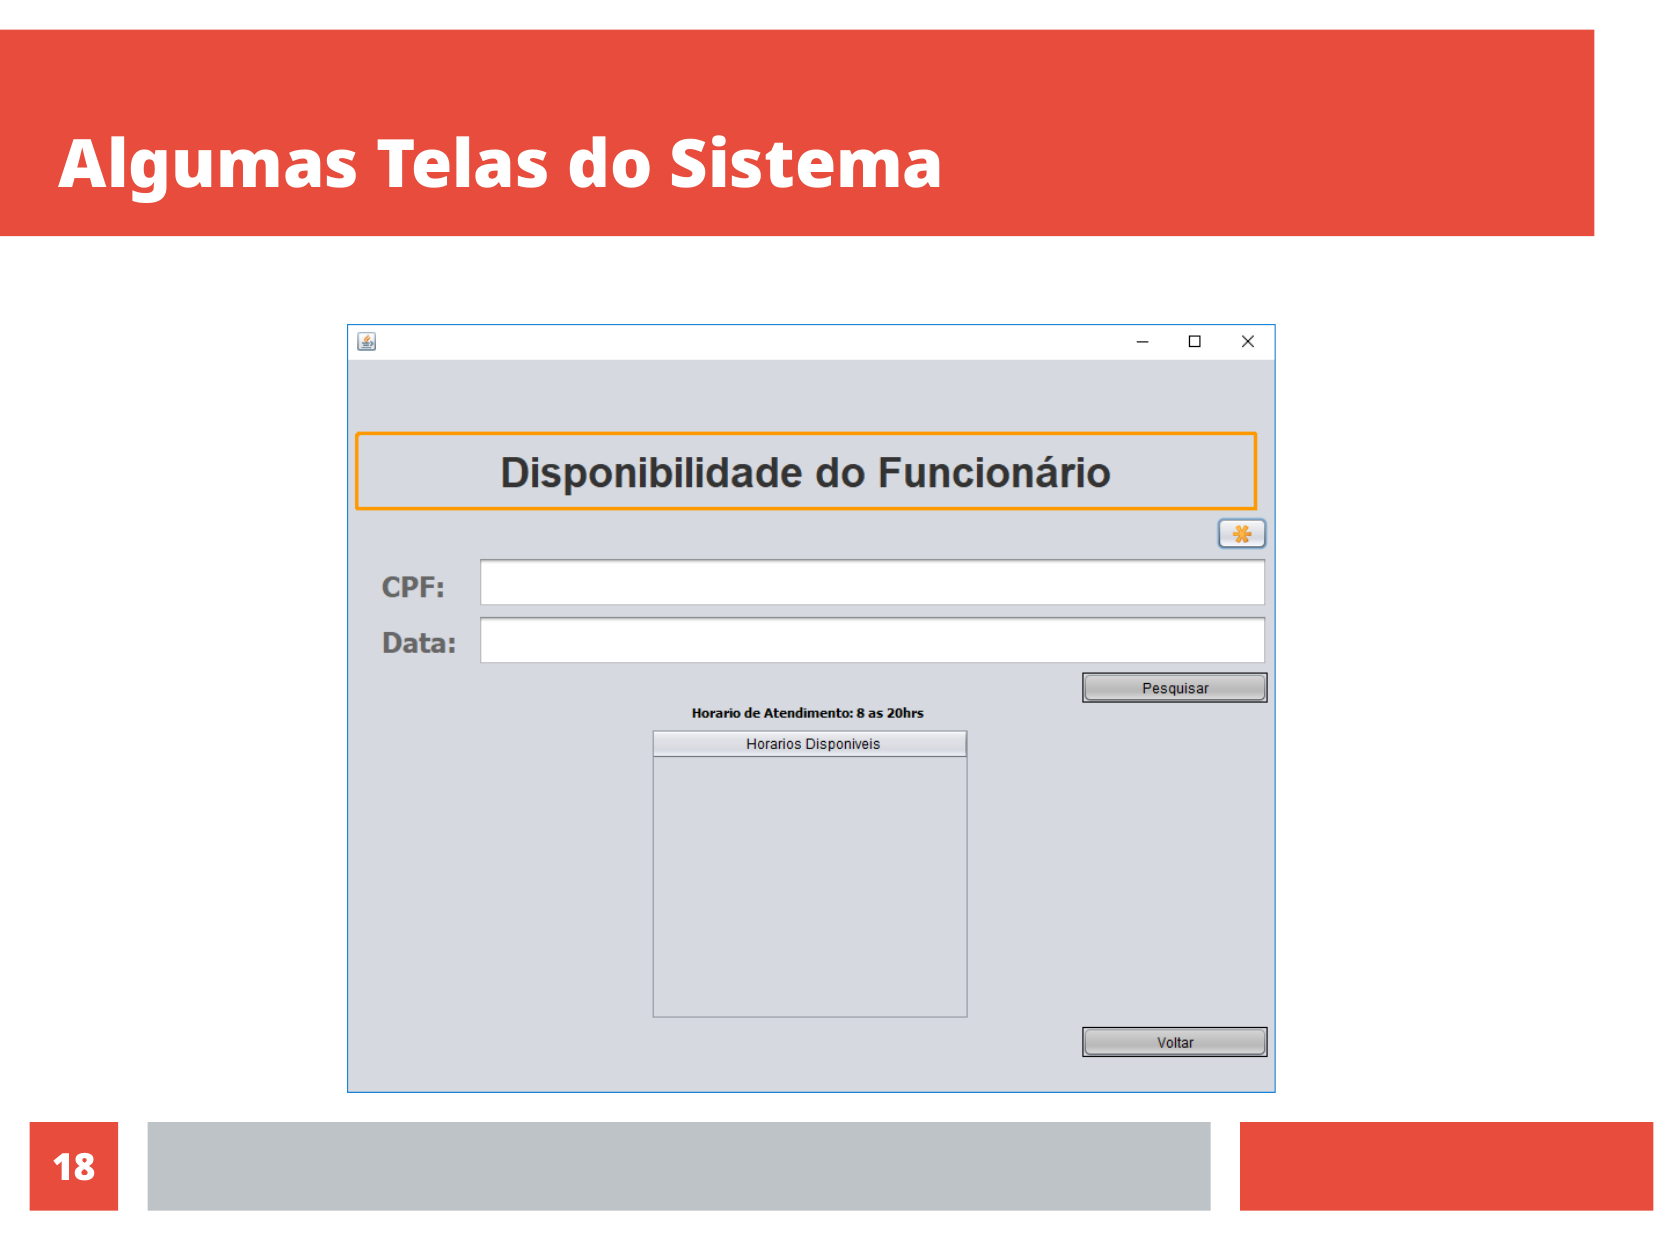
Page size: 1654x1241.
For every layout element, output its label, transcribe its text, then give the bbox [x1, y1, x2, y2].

picture [347, 324, 1277, 1093]
title Algumas Telas do Sistema [59, 59, 1595, 207]
